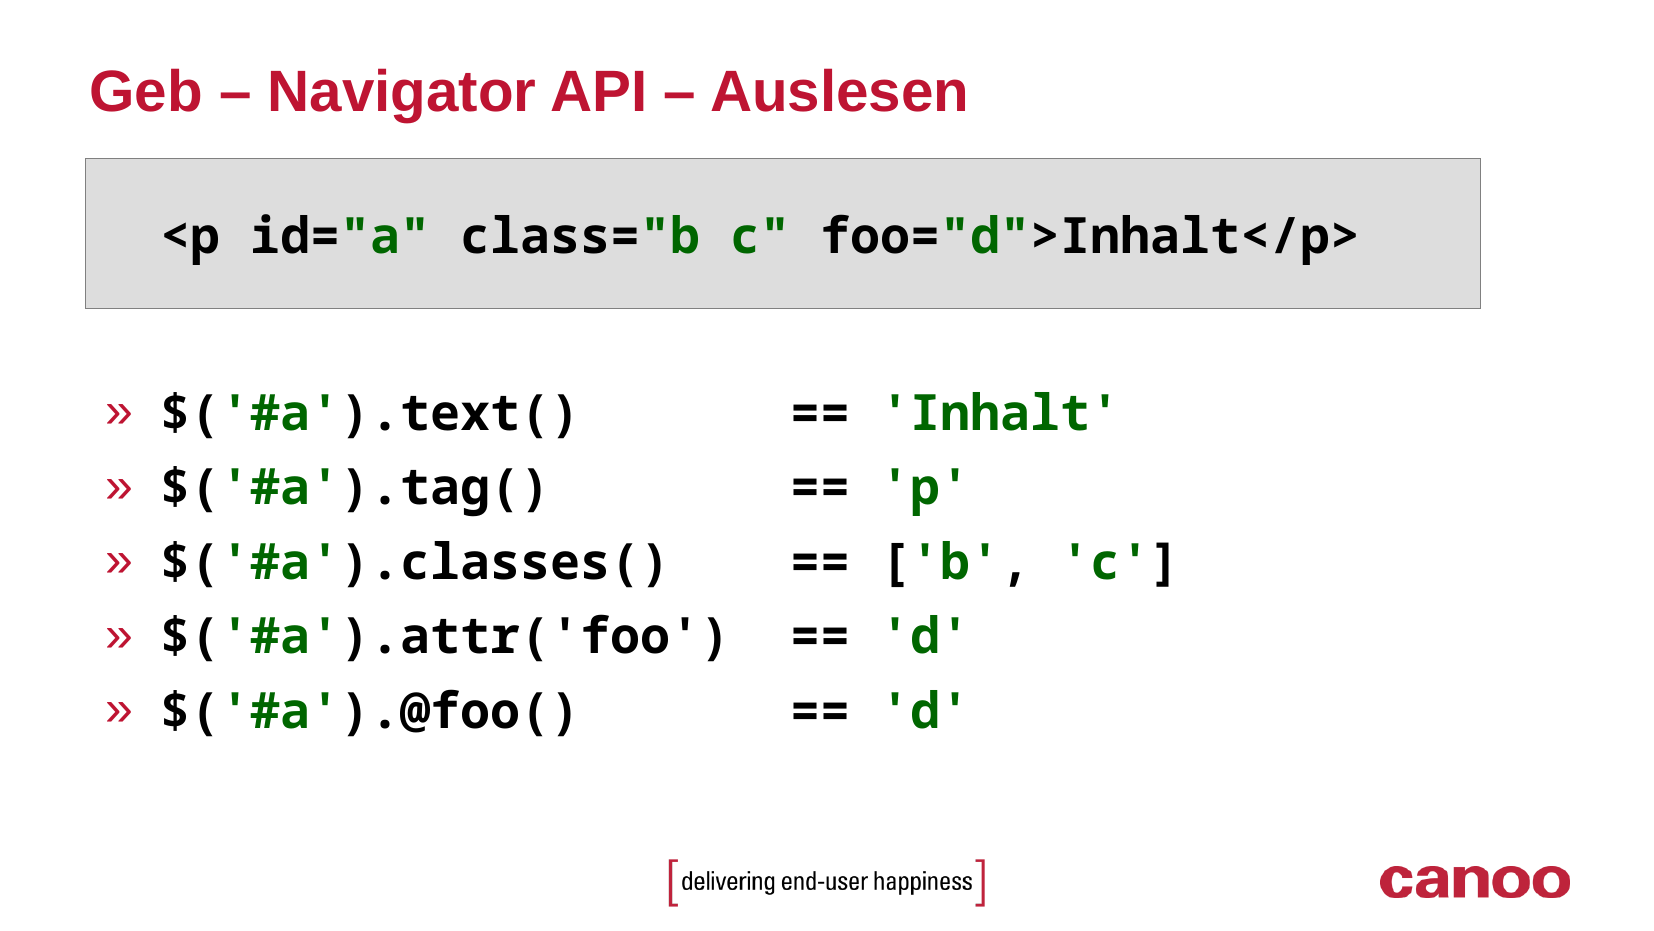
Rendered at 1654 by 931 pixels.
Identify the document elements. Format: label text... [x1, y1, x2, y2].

picture [662, 855, 991, 910]
list <p id="a" class="b c" foo="d">Inhalt</p> [90, 195, 1591, 337]
title Geb – Navigator API – Auslesen [75, 45, 1591, 136]
list $('#a').text() == 'Inhalt' $('#a').tag() == 'p' $('#a').classes() == ['b', 'c'] $('#a').attr('foo') == 'd' $('#a').@foo() == 'd' [90, 372, 1591, 795]
picture [1380, 866, 1570, 898]
text_box [85, 158, 1481, 309]
